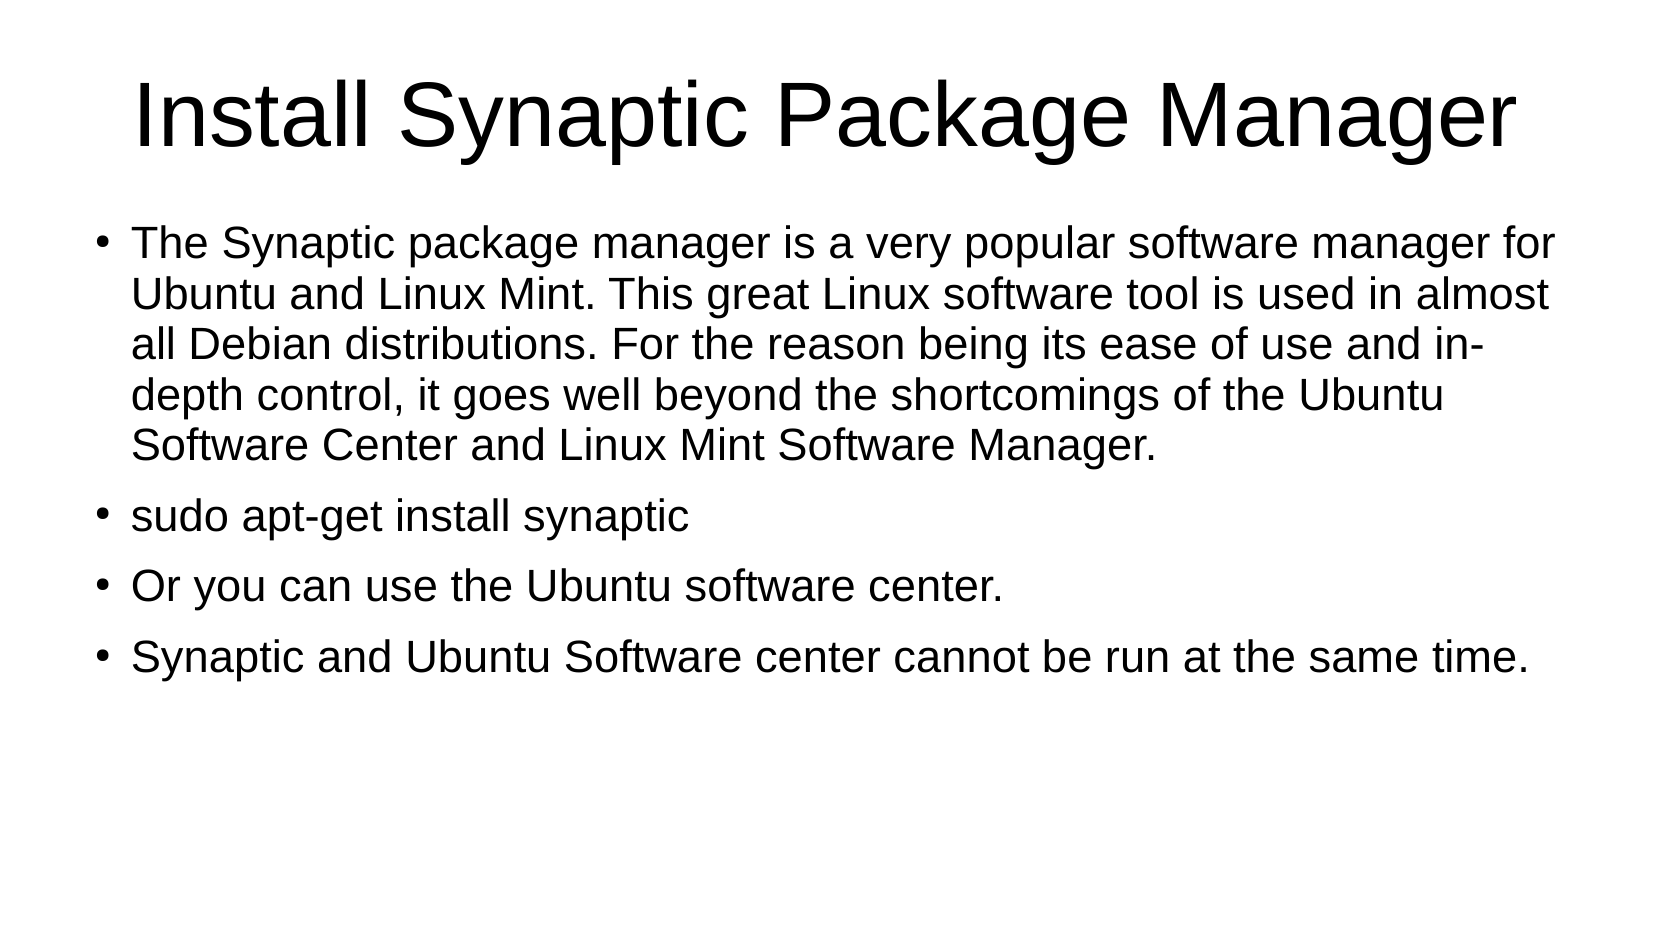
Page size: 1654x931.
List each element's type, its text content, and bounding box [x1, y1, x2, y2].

title Install Synaptic Package Manager [82, 37, 1571, 193]
list The Synaptic package manager is a very popular software manager for Ubuntu and Linux Mint. This great Linux software tool is used in almost all Debian distributions. For the reason being its ease of use and in-depth control, it goes well beyond the shortcomings of the Ubuntu Software Center and Linux Mint Software Manager. sudo apt-get install synaptic Or you can use the Ubuntu software center. Synaptic and Ubuntu Software center cannot be run at the same time. [82, 217, 1571, 758]
